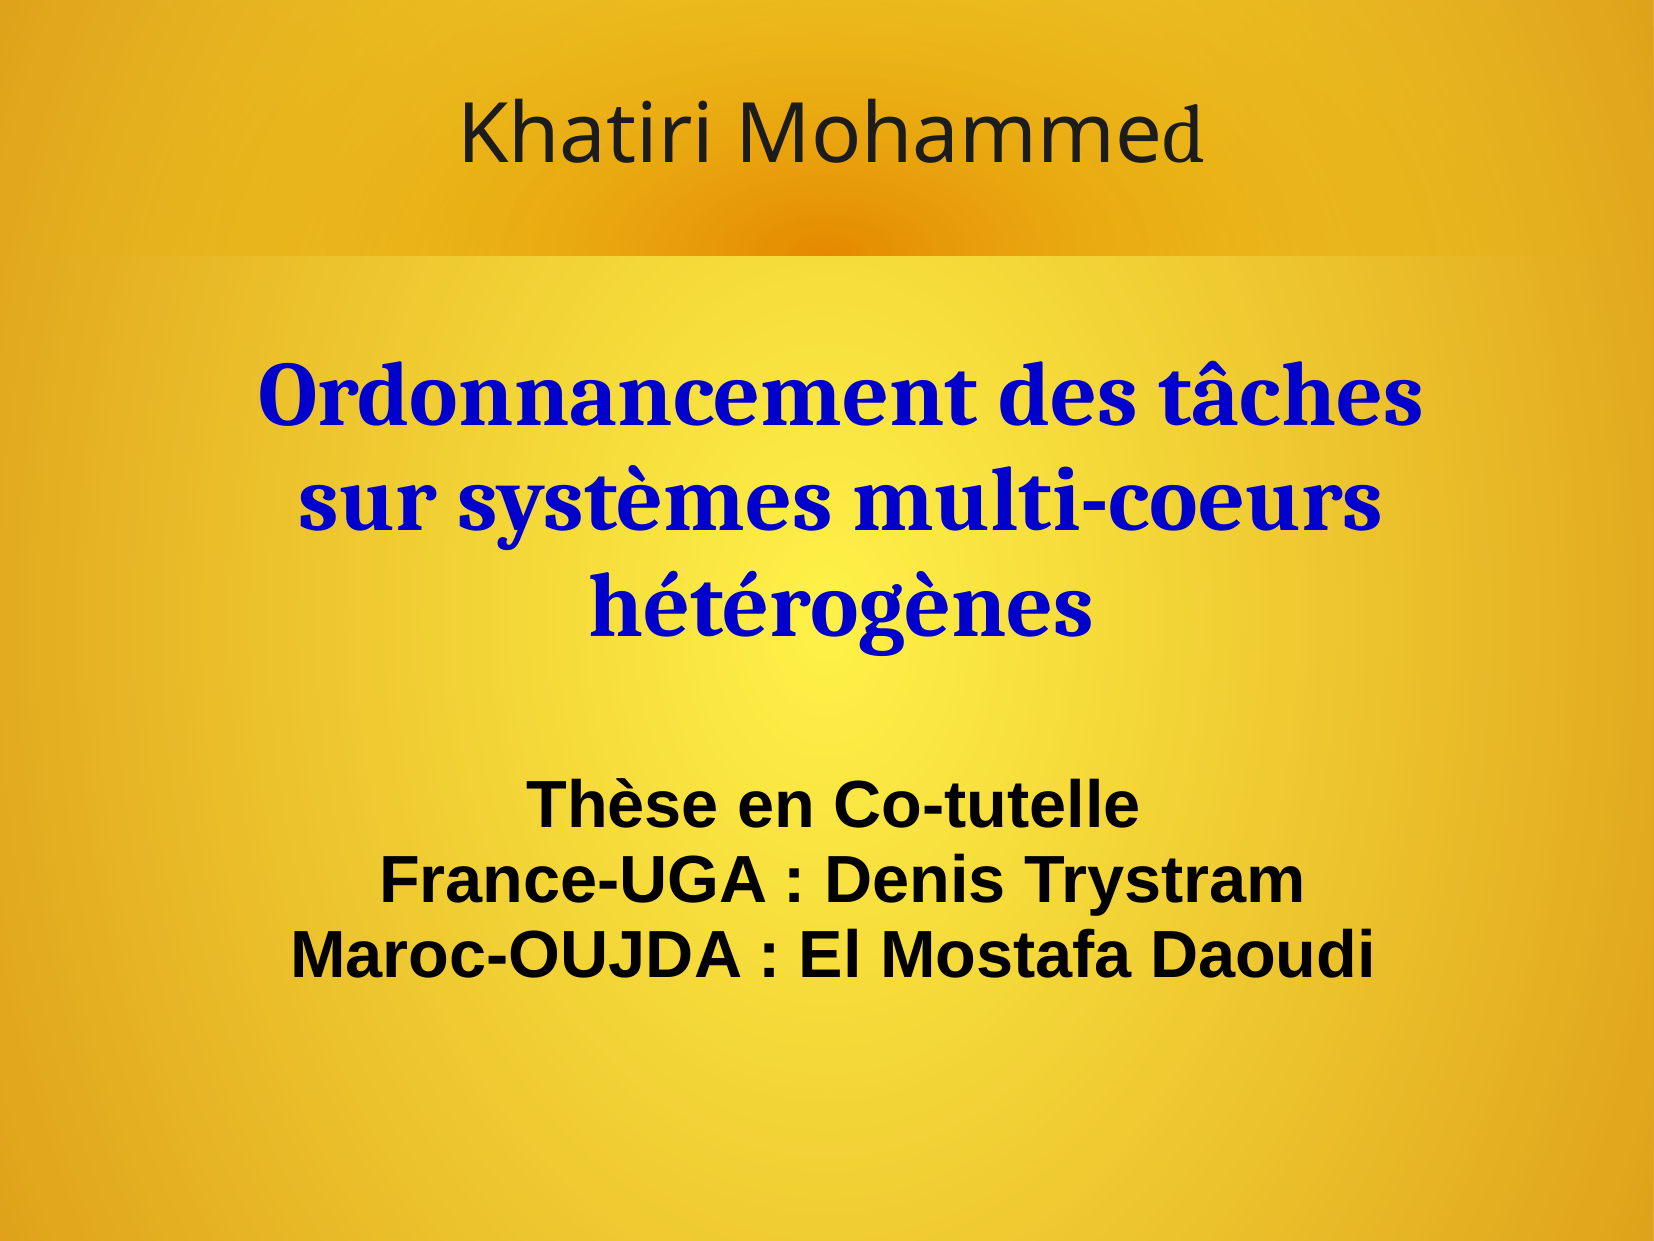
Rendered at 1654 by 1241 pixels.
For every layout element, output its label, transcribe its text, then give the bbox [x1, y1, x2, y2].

text_box Ordonnancement des tâches sur systèmes multi-coeurs hétérogènes [171, 335, 1512, 781]
text_box Thèse en Co-tutelle France-UGA : Denis Trystram Maroc-OUJDA : El Mostafa Daoudi [175, 759, 1511, 1149]
text_box Khatiri Mohammed [321, 66, 1342, 192]
